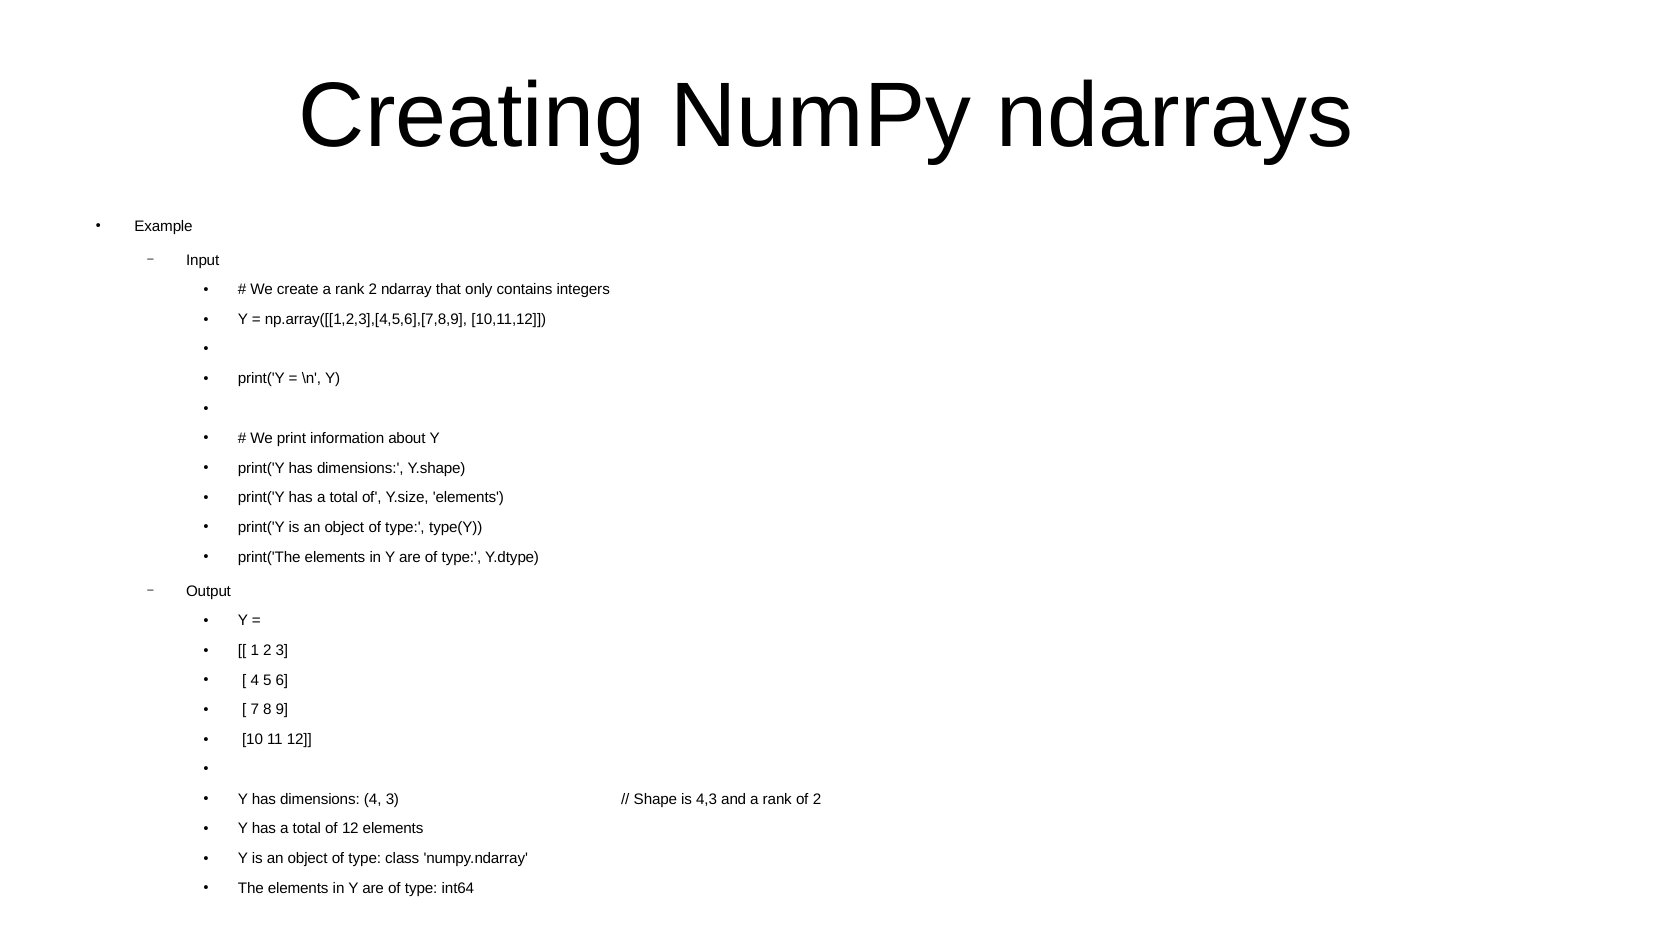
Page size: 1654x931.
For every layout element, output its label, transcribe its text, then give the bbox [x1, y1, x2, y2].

list Example Input # We create a rank 2 ndarray that only contains integers Y = np.array([[1,2,3],[4,5,6],[7,8,9], [10,11,12]]) print('Y = \n', Y) # We print information about Y print('Y has dimensions:', Y.shape) print('Y has a total of', Y.size, 'elements') print('Y is an object of type:', type(Y)) print('The elements in Y are of type:', Y.dtype) Output Y = [[ 1 2 3] [ 4 5 6] [ 7 8 9] [10 11 12]] Y has dimensions: (4, 3) // Shape is 4,3 and a rank of 2 Y has a total of 12 elements Y is an object of type: class 'numpy.ndarray' The elements in Y are of type: int64 [82, 217, 1621, 901]
title Creating NumPy ndarrays [82, 37, 1571, 193]
